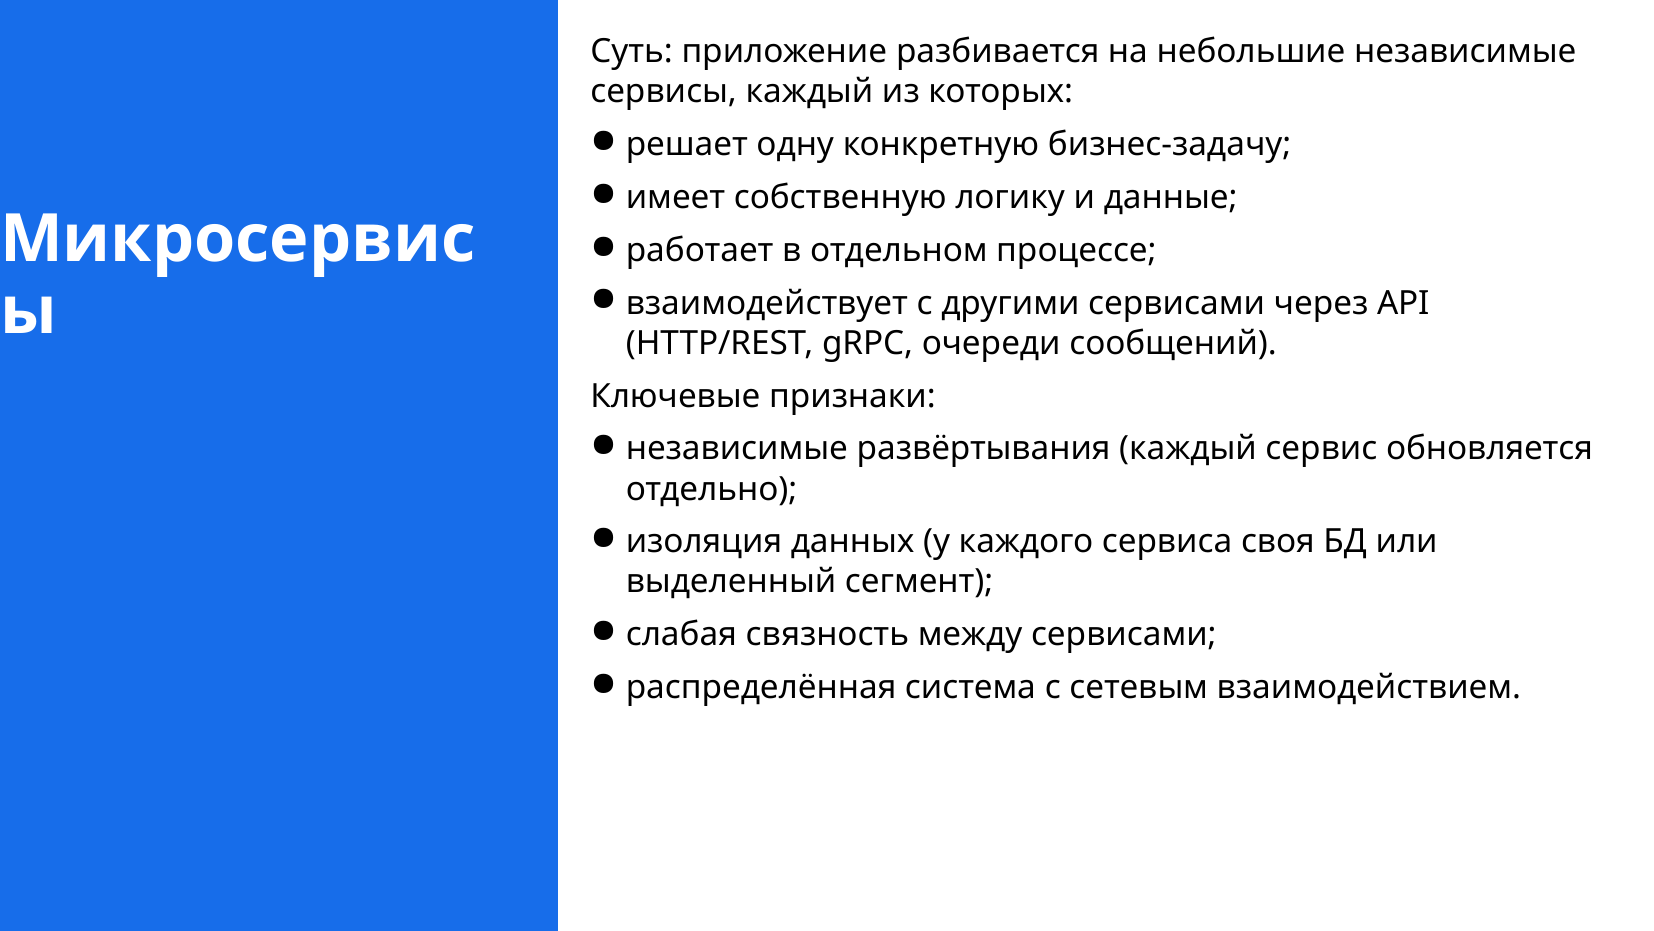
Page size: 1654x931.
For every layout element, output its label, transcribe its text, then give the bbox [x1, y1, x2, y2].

text_box [0, 0, 558, 931]
title Микросервисы [0, 204, 532, 368]
text_box Суть: приложение разбивается на небольшие независимые сервисы, каждый из которых: решает одну конкретную бизнес‑задачу; имеет собственную логику и данные; работает в отдельном процессе; взаимодействует с другими сервисами через API (HTTP/REST, gRPC, очереди сообщений). Ключевые признаки: независимые развёртывания (каждый сервис обновляется отдельно); изоляция данных (у каждого сервиса своя БД или выделенный сегмент); слабая связность между сервисами; распределённая система с сетевым взаимодействием. [590, 29, 1624, 759]
